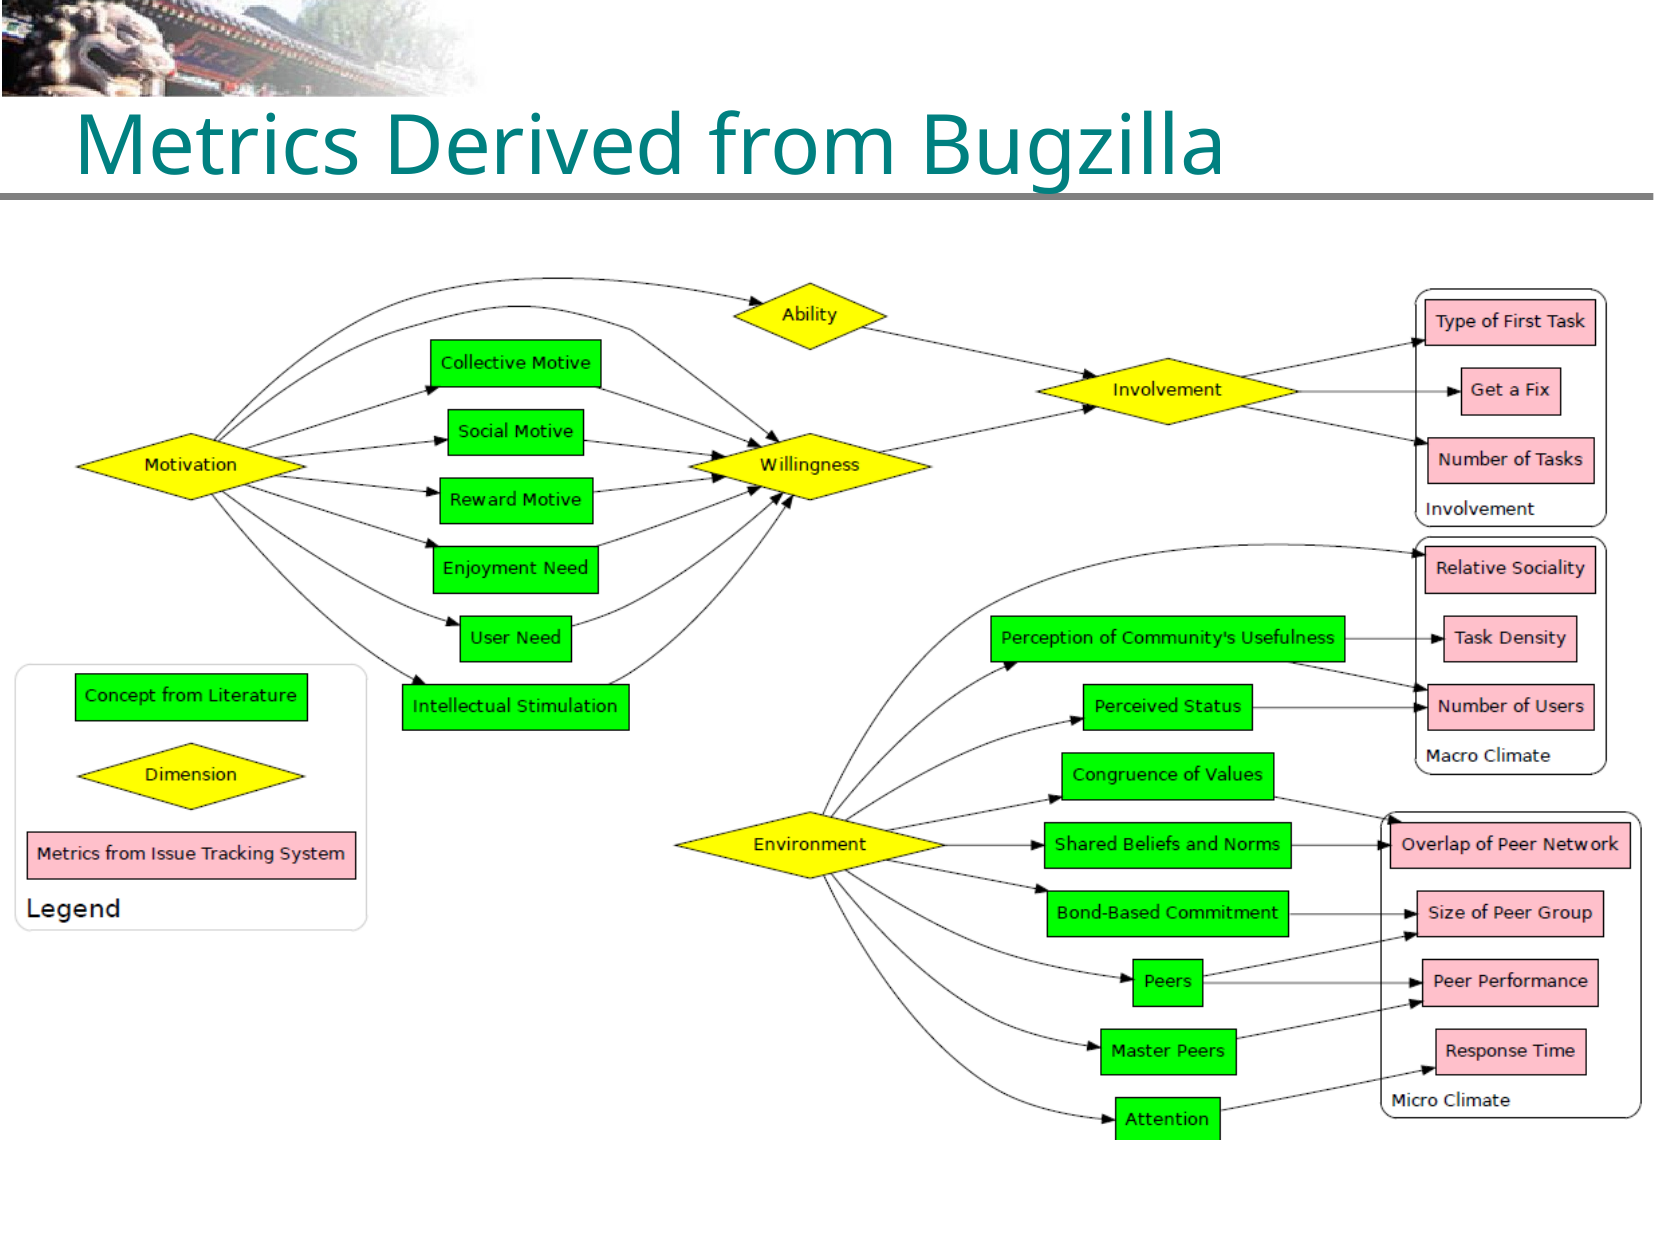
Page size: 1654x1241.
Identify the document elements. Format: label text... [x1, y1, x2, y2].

picture [0, 0, 524, 97]
picture [0, 263, 1654, 1141]
title Metrics Derived from Bugzilla [58, 82, 1583, 199]
